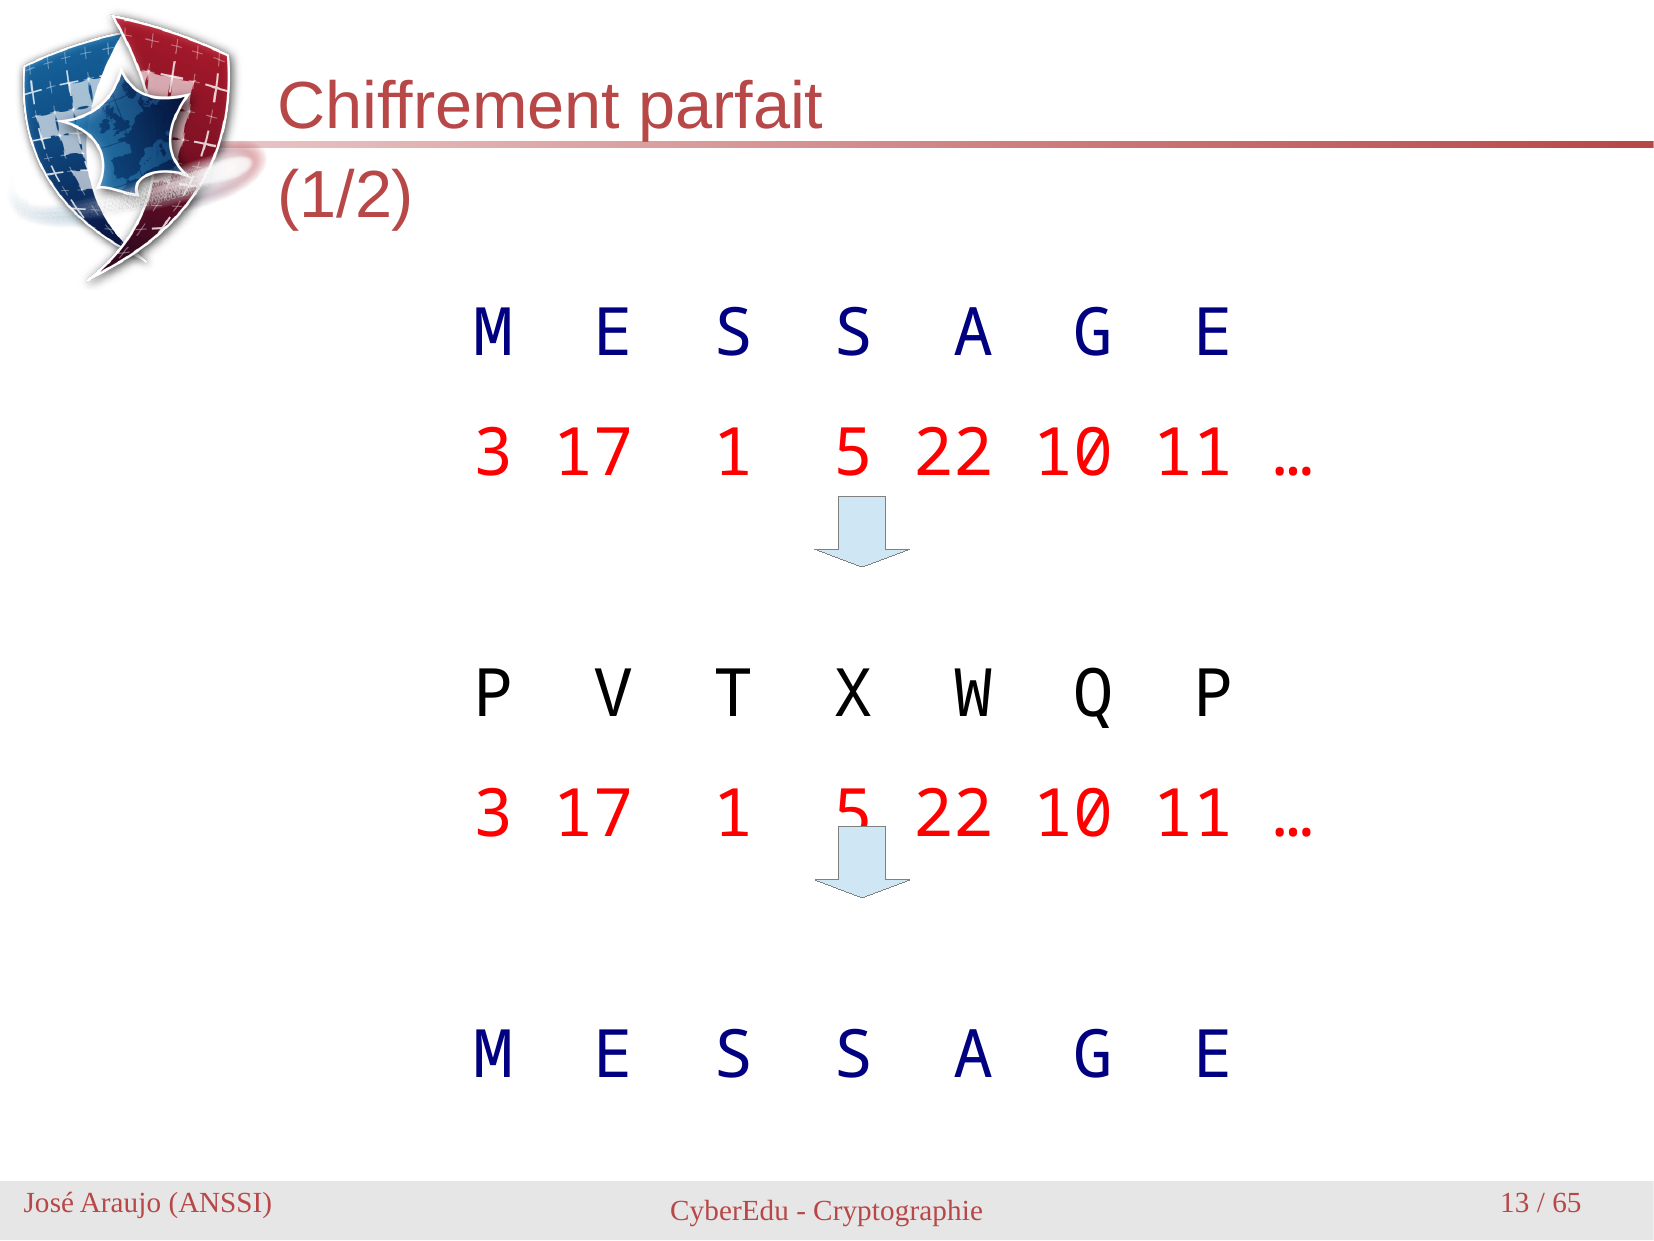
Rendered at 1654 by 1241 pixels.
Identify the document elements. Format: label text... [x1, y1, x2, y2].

text_box [814, 496, 910, 567]
title Chiffrement parfait (1/2) [277, 49, 1642, 237]
list M E S S A G E 3 17 1 5 22 10 11 … P V T X W Q P 3 17 1 5 22 10 11 … M E S S A G E [82, 284, 1595, 1176]
picture [0, 0, 272, 290]
text_box [815, 826, 910, 898]
